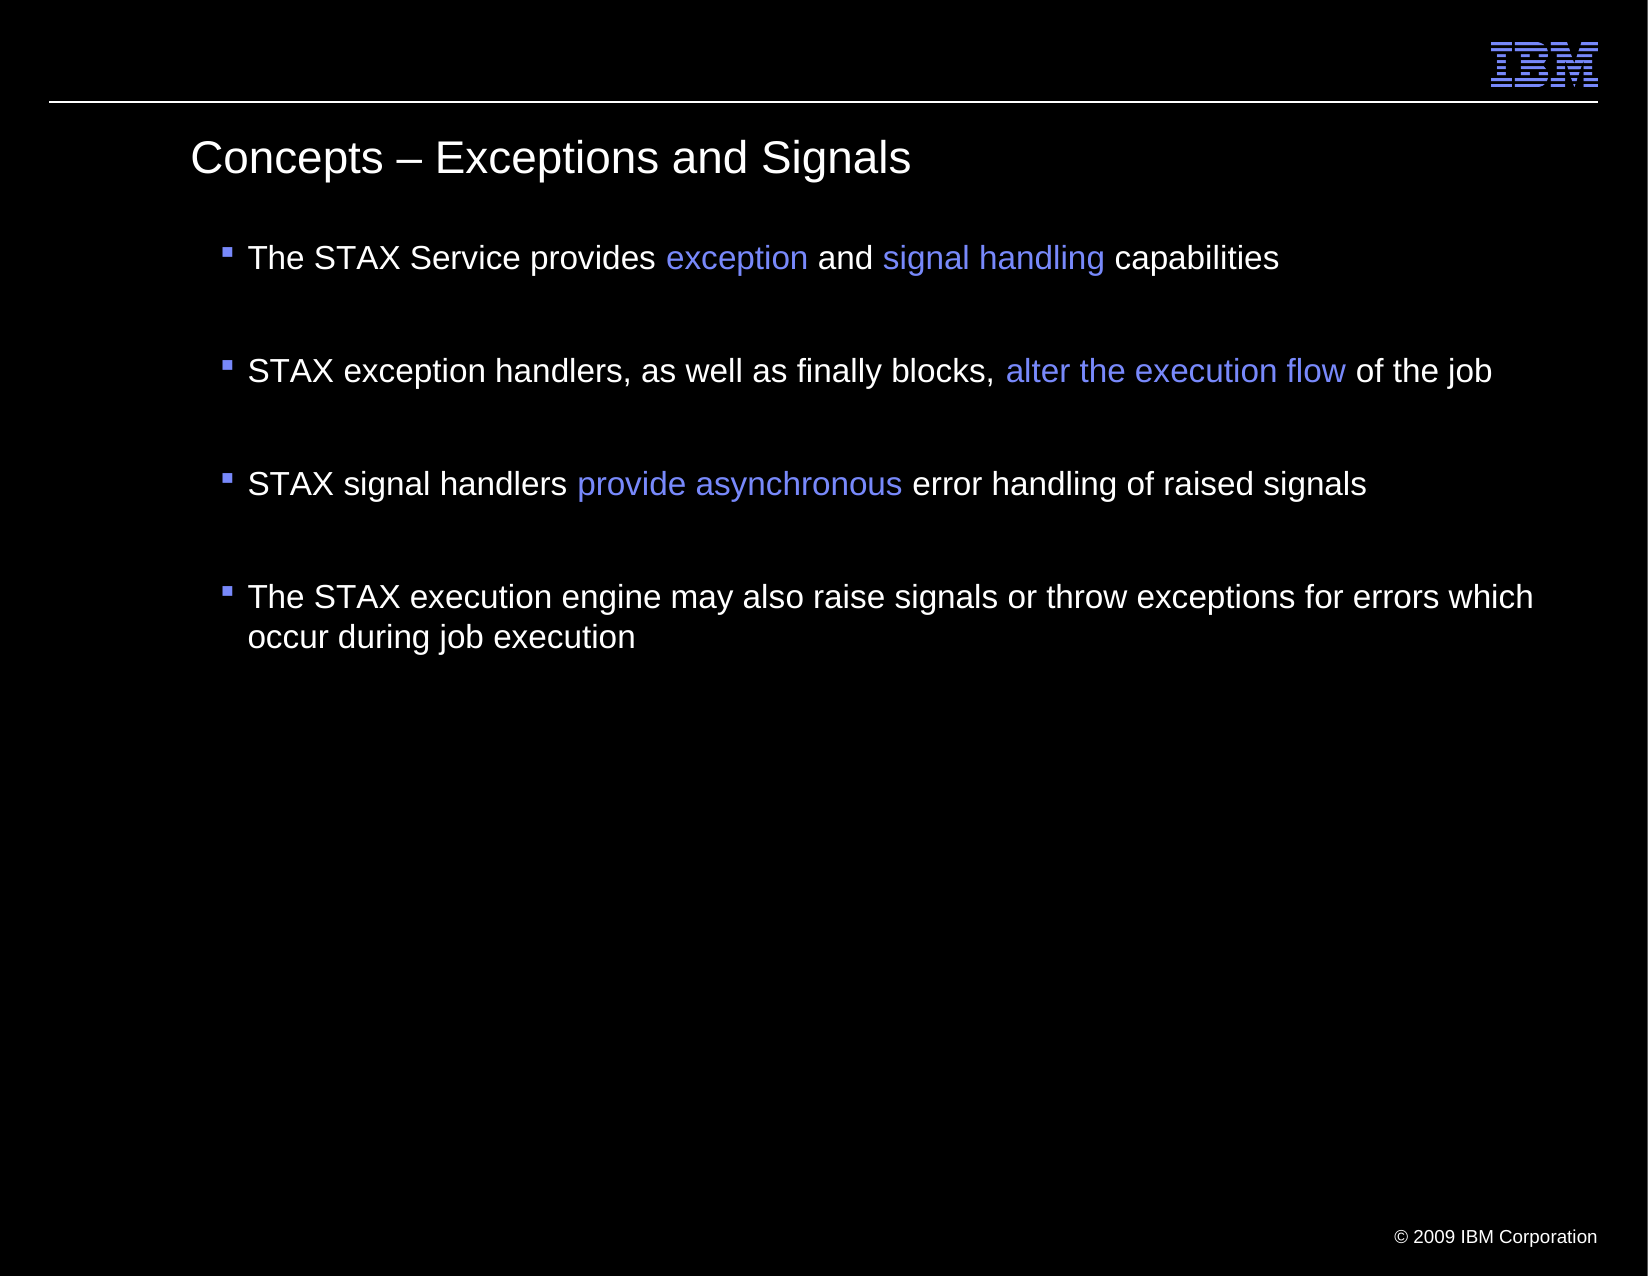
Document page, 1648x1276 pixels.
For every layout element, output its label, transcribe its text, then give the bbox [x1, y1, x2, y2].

text_box The STAX Service provides exception and signal handling capabilities STAX exception handlers, as well as finally blocks, alter the execution flow of the job STAX signal handlers provide asynchronous error handling of raised signals The STAX execution engine may also raise signals or throw exceptions for errors which occur during job execution [219, 236, 1570, 656]
picture [1491, 42, 1598, 87]
title Concepts – Exceptions and Signals [173, 125, 1648, 219]
